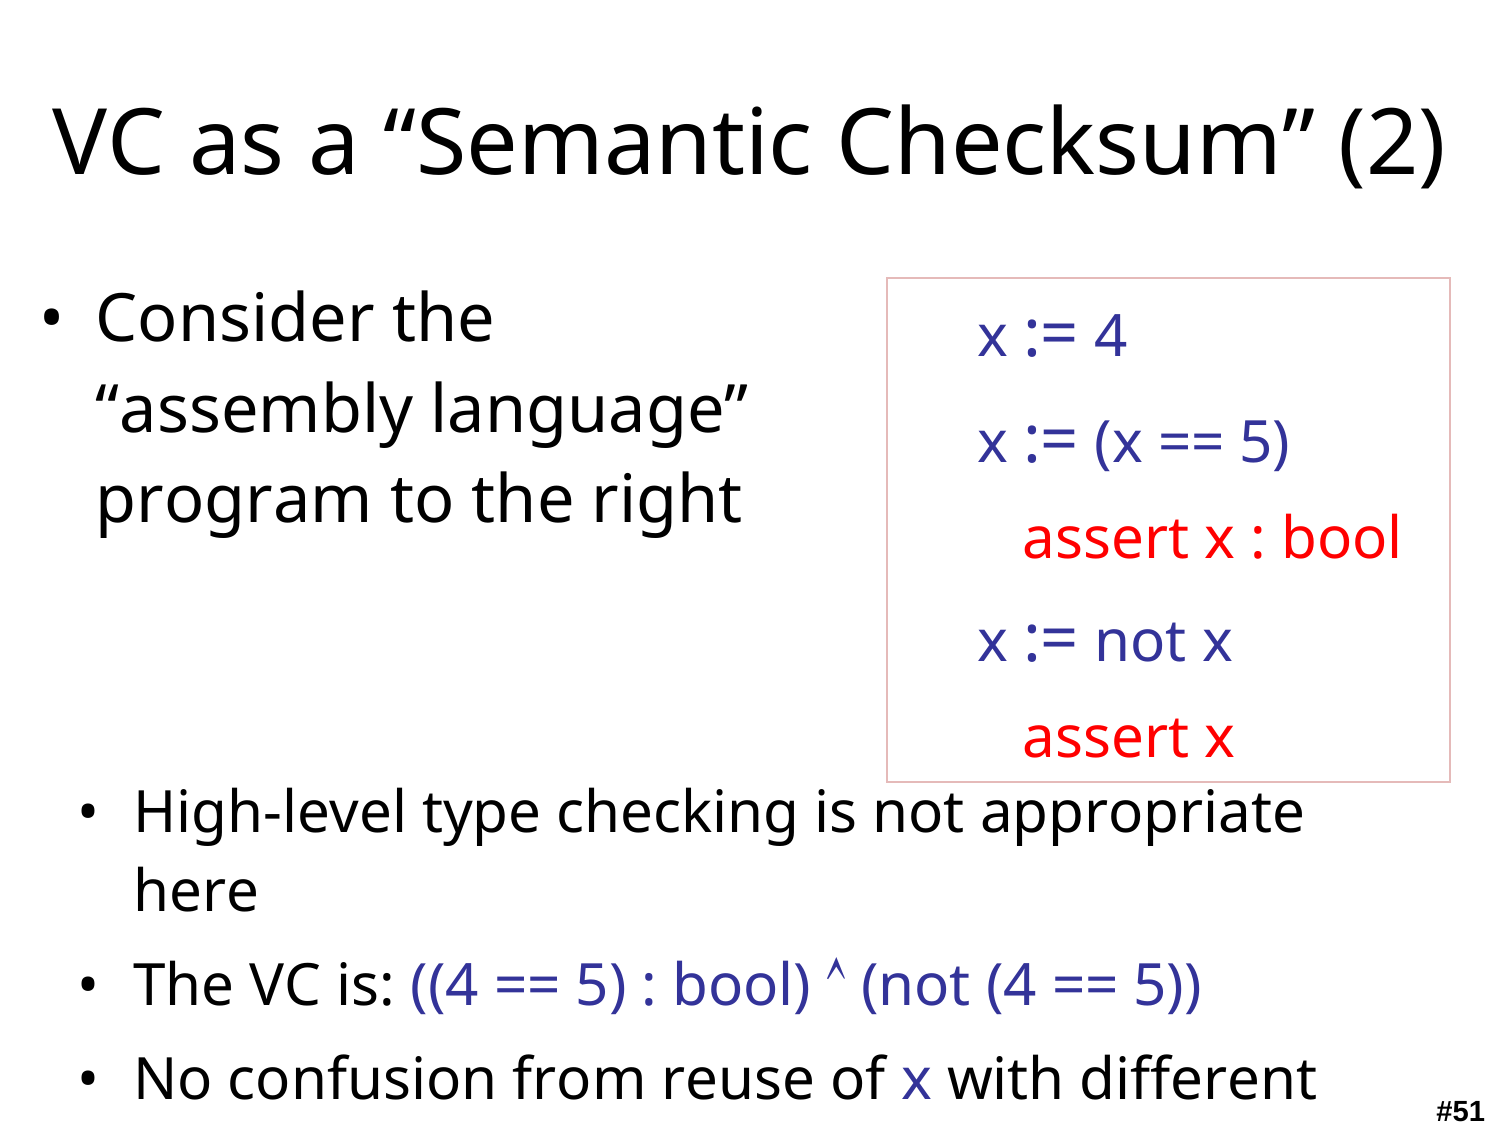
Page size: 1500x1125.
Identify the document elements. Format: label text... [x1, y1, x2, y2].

text_box High-level type checking is not appropriate here The VC is: ((4 == 5) : bool)  (not (4 == 5)) No confusion from reuse of x with different types [62, 762, 1450, 1088]
list Consider the “assembly language” program to the right [24, 262, 838, 726]
title VC as a “Semantic Checksum” (2) [24, 45, 1476, 233]
text_box x := 4 x := (x == 5) assert x : bool x := not x assert x [887, 277, 1450, 762]
